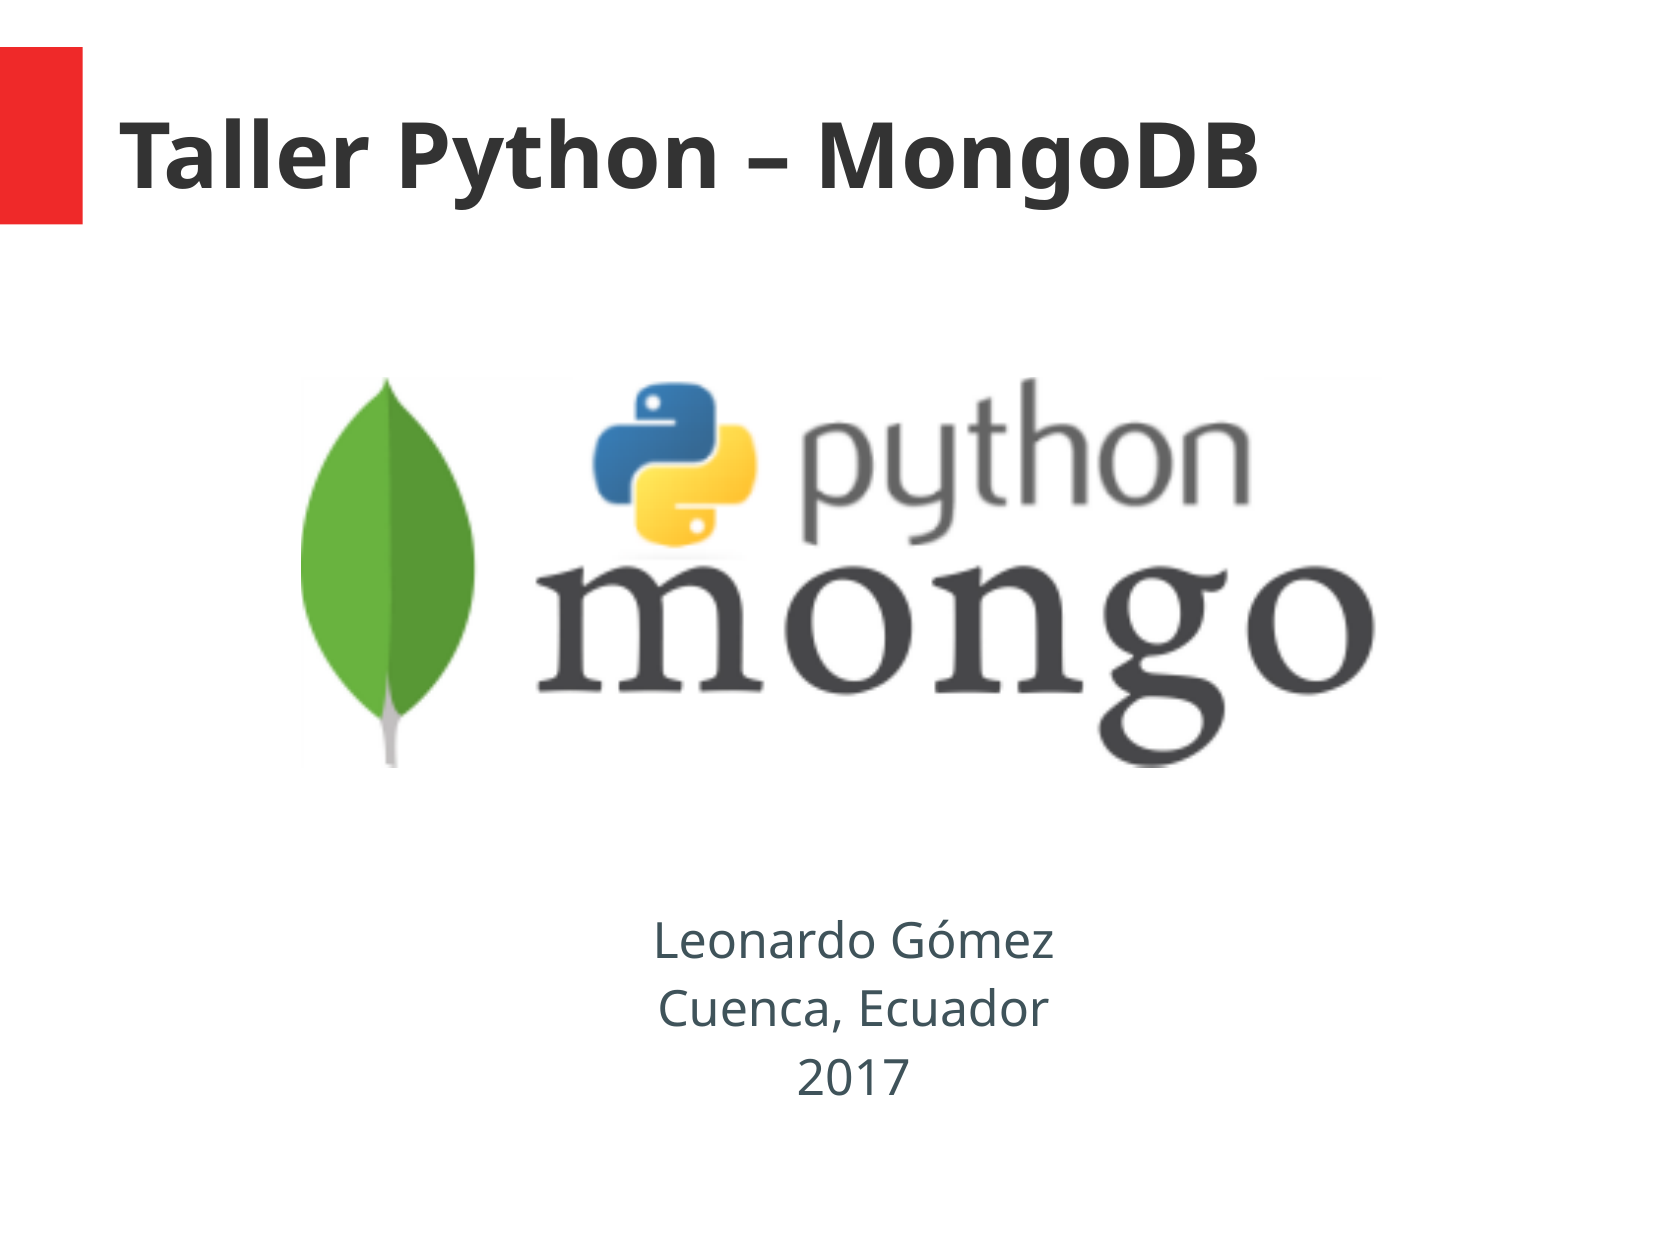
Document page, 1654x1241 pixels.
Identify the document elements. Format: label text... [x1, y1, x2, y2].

text_box Leonardo Gómez Cuenca, Ecuador 2017 [637, 897, 1131, 1126]
title Taller Python – MongoDB [118, 49, 1571, 257]
picture [301, 377, 1382, 768]
